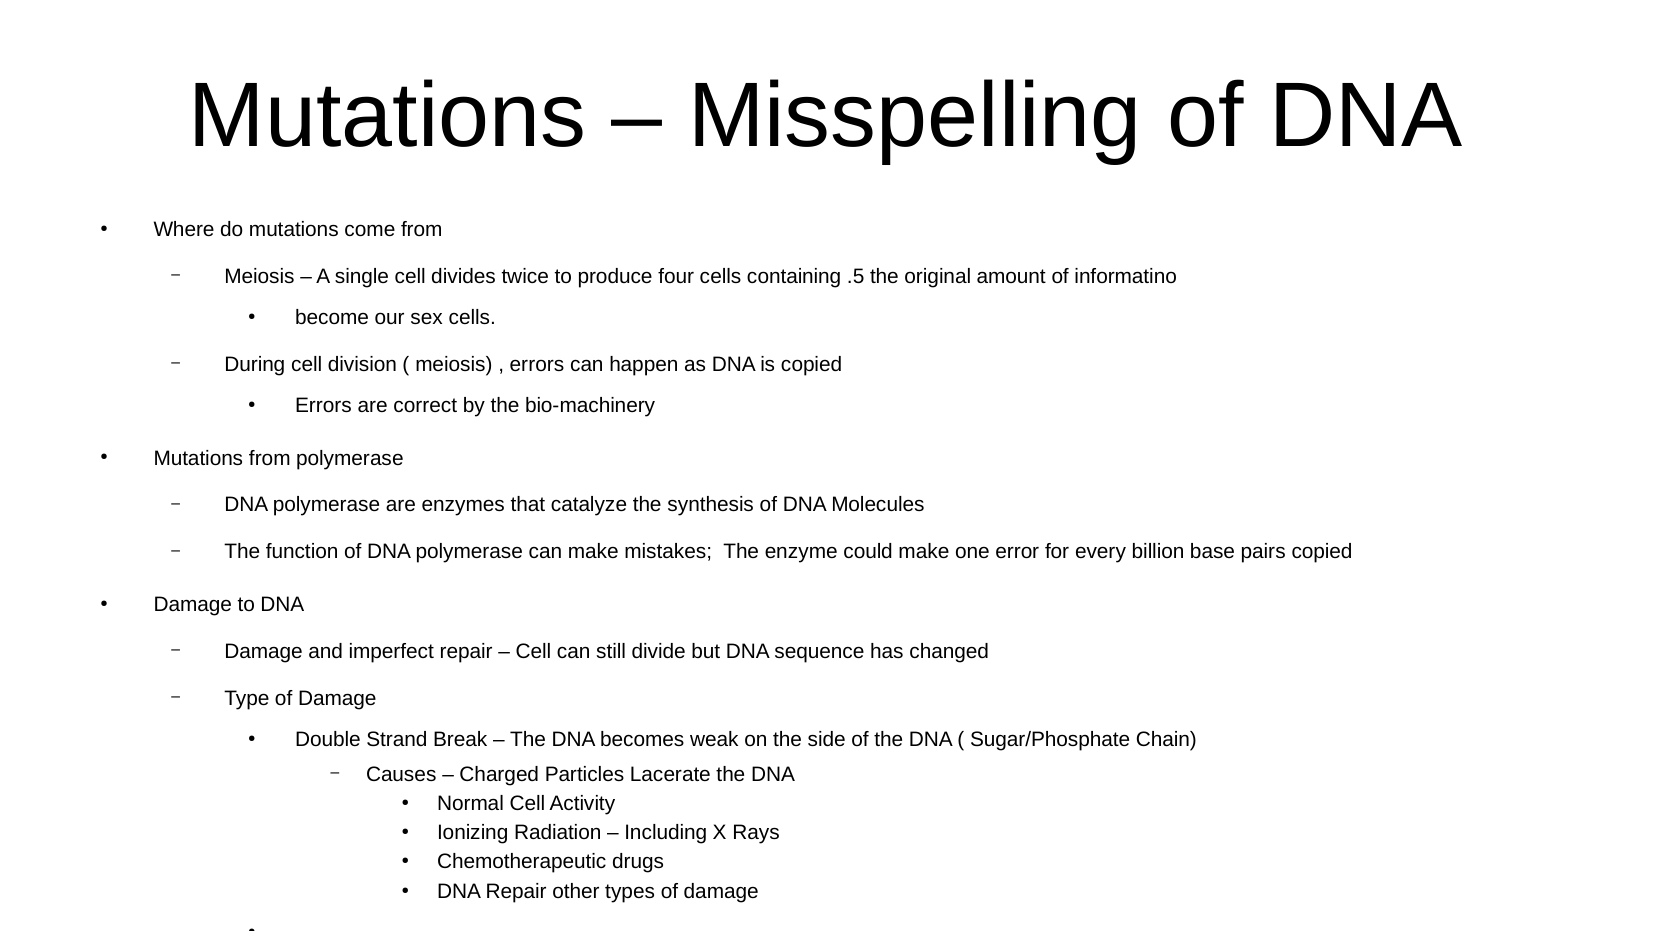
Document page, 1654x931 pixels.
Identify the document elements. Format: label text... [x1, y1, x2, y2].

list Where do mutations come from Meiosis – A single cell divides twice to produce four cells containing .5 the original amount of informatino become our sex cells. During cell division ( meiosis) , errors can happen as DNA is copied Errors are correct by the bio-machinery Mutations from polymerase DNA polymerase are enzymes that catalyze the synthesis of DNA Molecules The function of DNA polymerase can make mistakes; The enzyme could make one error for every billion base pairs copied Damage to DNA Damage and imperfect repair – Cell can still divide but DNA sequence has changed Type of Damage Double Strand Break – The DNA becomes weak on the side of the DNA ( Sugar/Phosphate Chain) Causes – Charged Particles Lacerate the DNA Normal Cell Activity Ionizing Radiation – Including X Rays Chemotherapeutic drugs DNA Repair other types of damage [82, 217, 1636, 916]
title Mutations – Misspelling of DNA [82, 37, 1571, 193]
